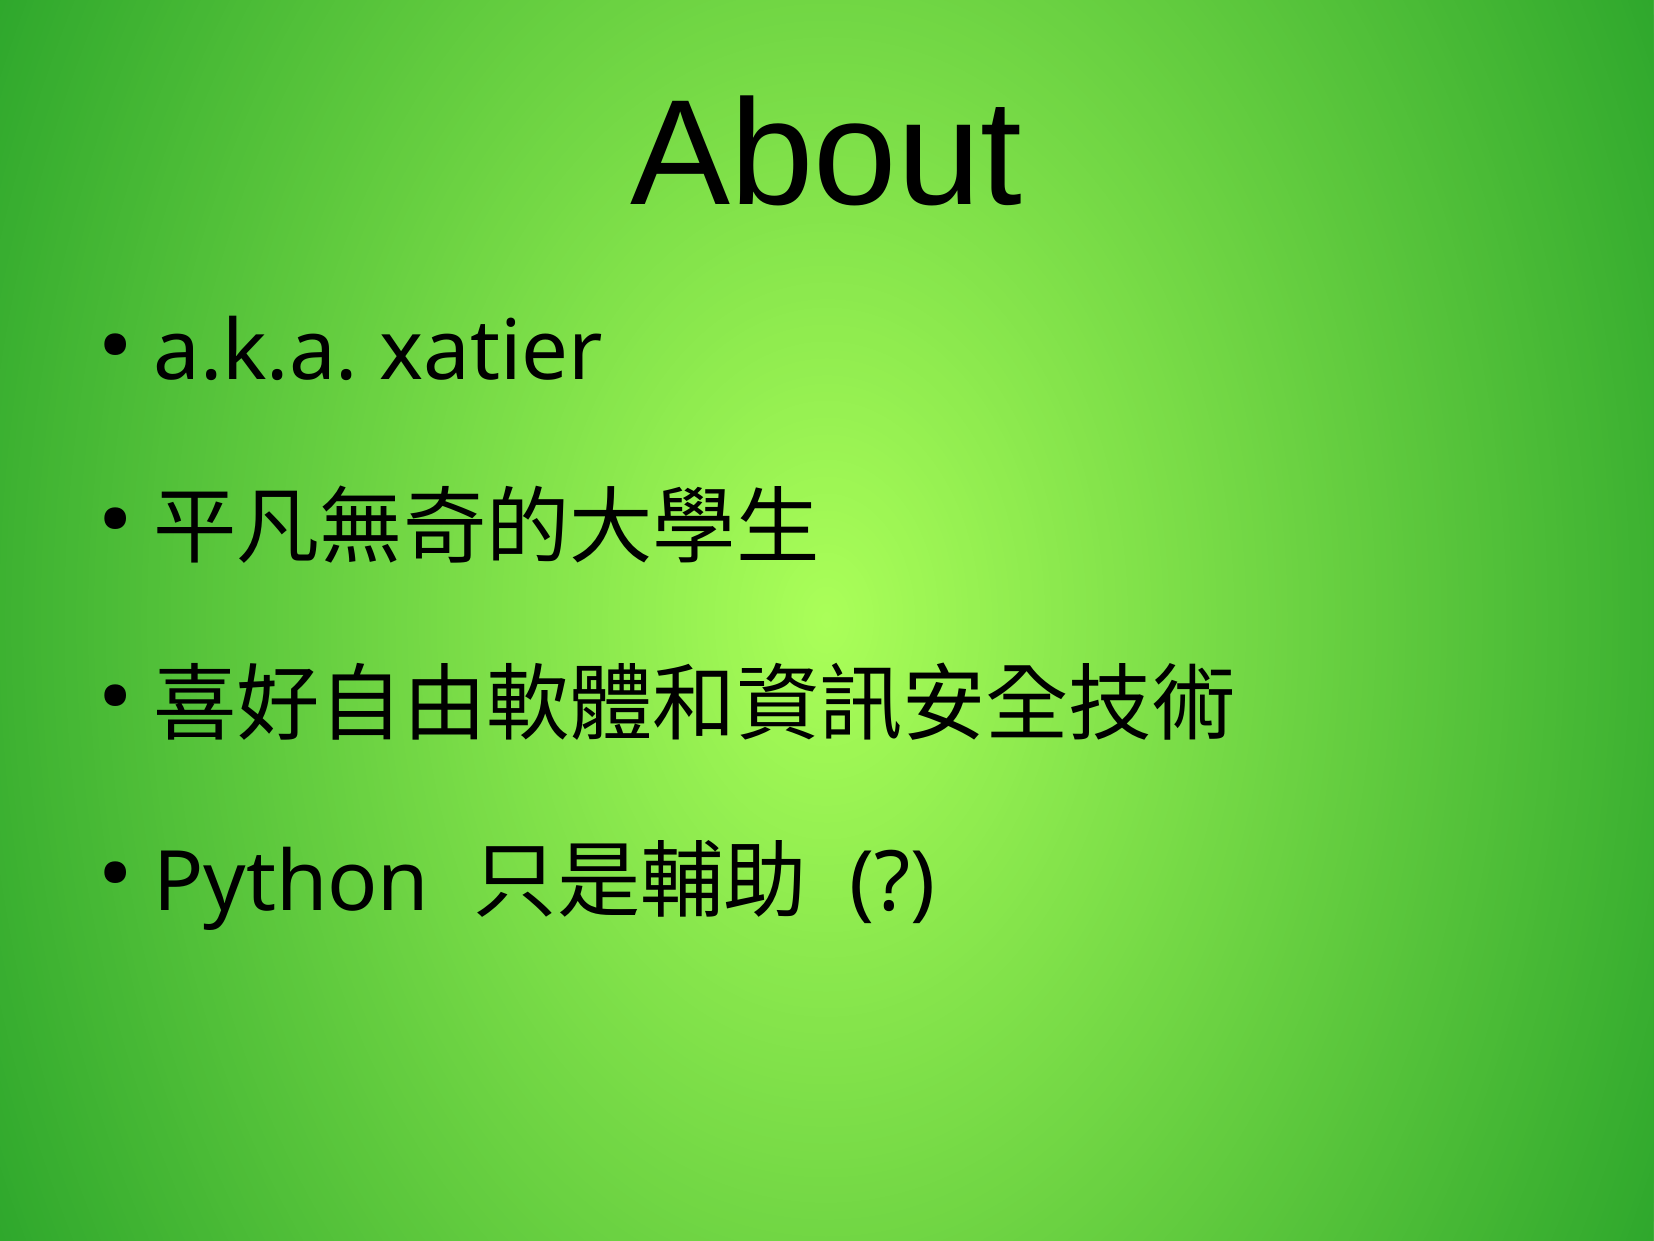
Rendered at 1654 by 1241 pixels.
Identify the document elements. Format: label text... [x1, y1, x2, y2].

title About [82, 49, 1571, 257]
list a.k.a. xatier 平凡無奇的大學生 喜好自由軟體和資訊安全技術 Python 只是輔助 (?) [82, 290, 1571, 1010]
